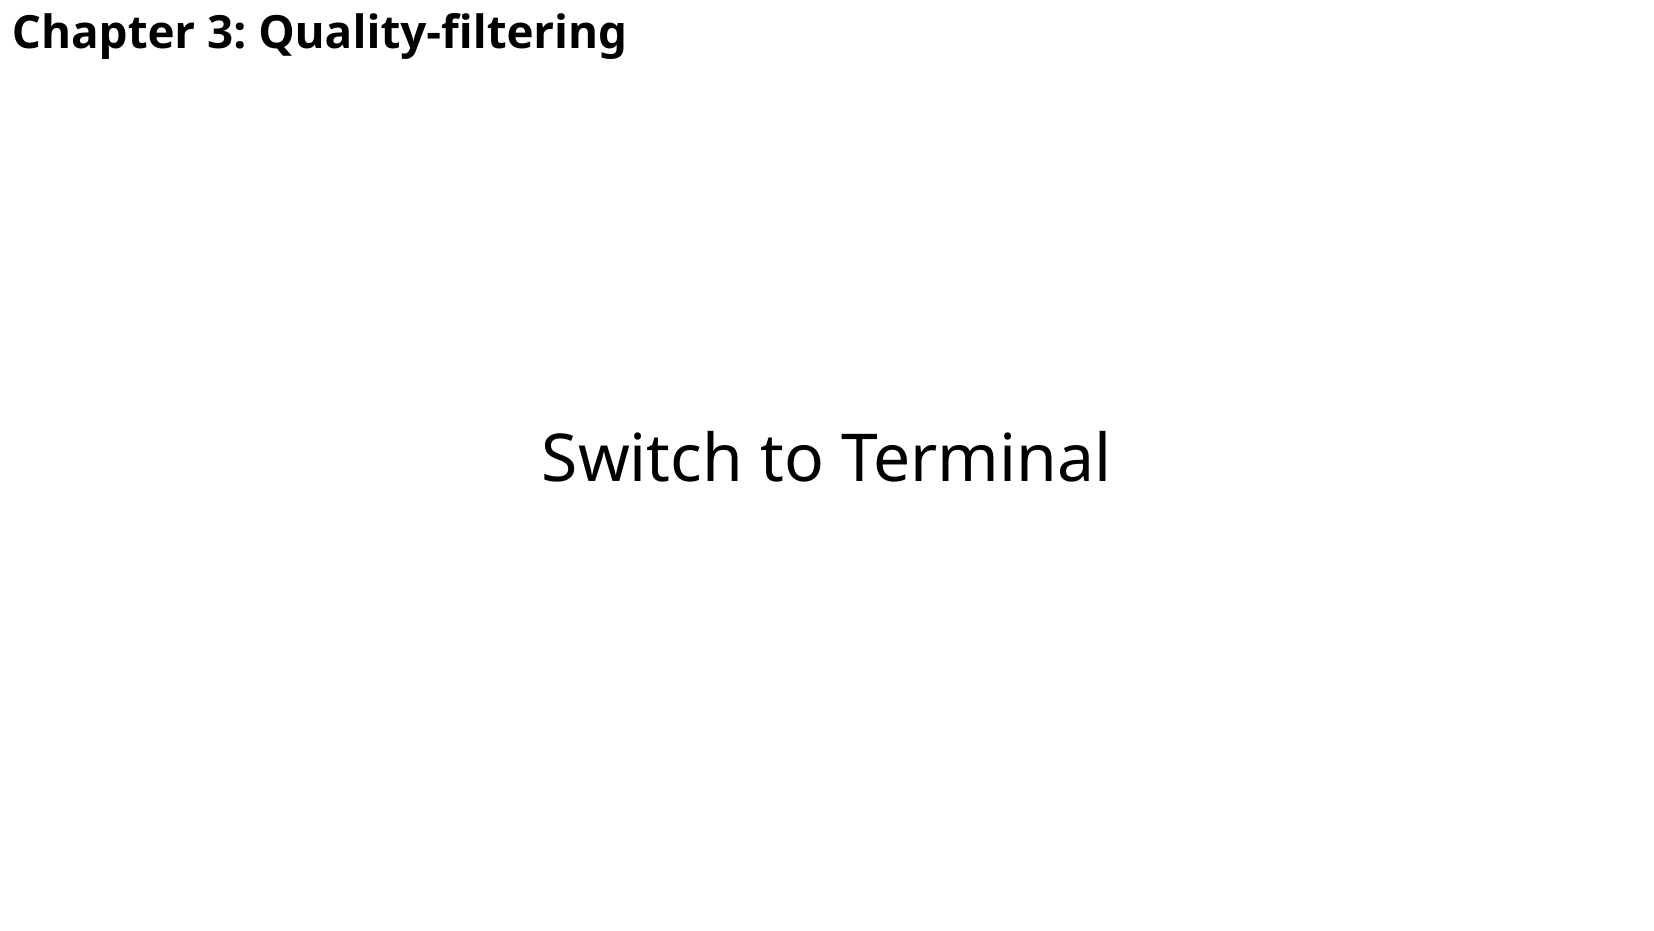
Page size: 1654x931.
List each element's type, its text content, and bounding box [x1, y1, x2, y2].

list Switch to Terminal [531, 410, 1123, 520]
title Chapter 3: Quality-filtering [11, 0, 1642, 130]
